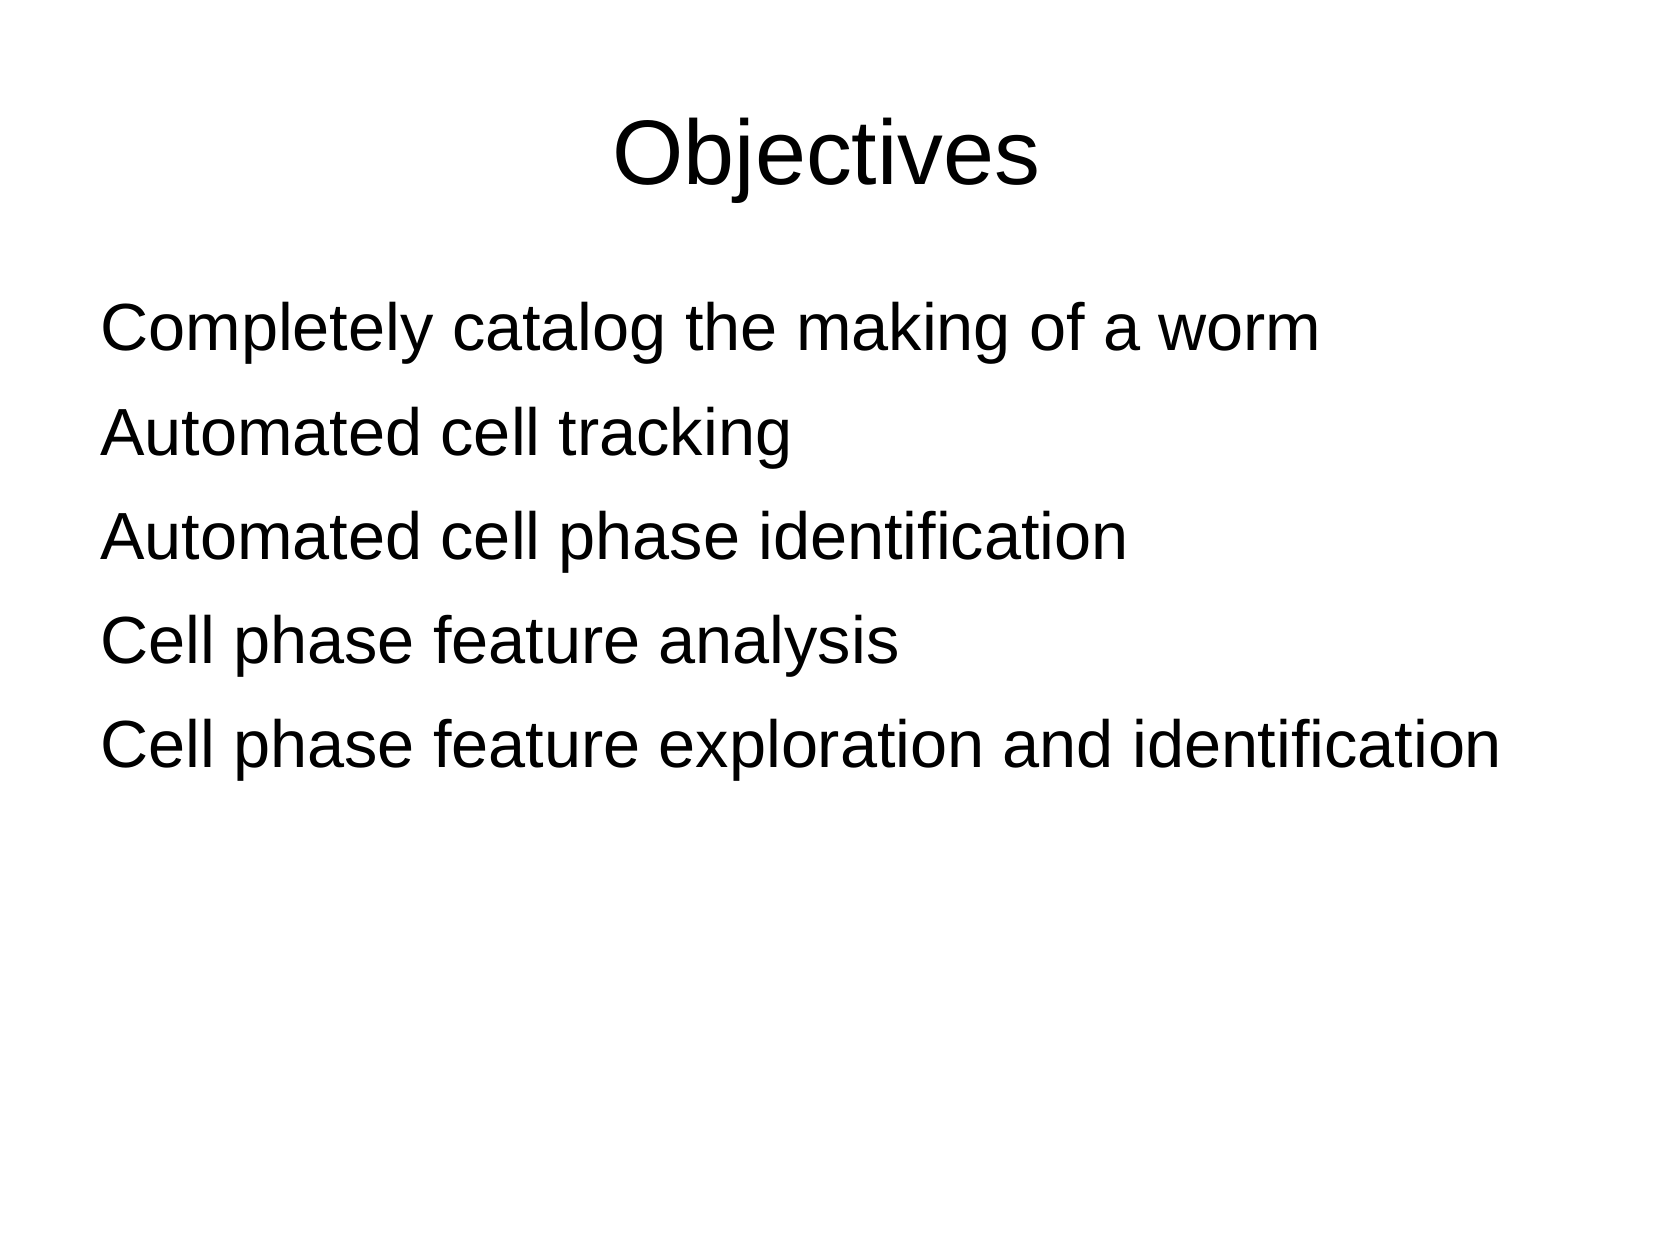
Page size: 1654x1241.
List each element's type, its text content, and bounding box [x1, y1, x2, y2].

list Completely catalog the making of a worm Automated cell tracking Automated cell phase identification Cell phase feature analysis Cell phase feature exploration and identification [82, 290, 1571, 1094]
title Objectives [82, 49, 1571, 257]
